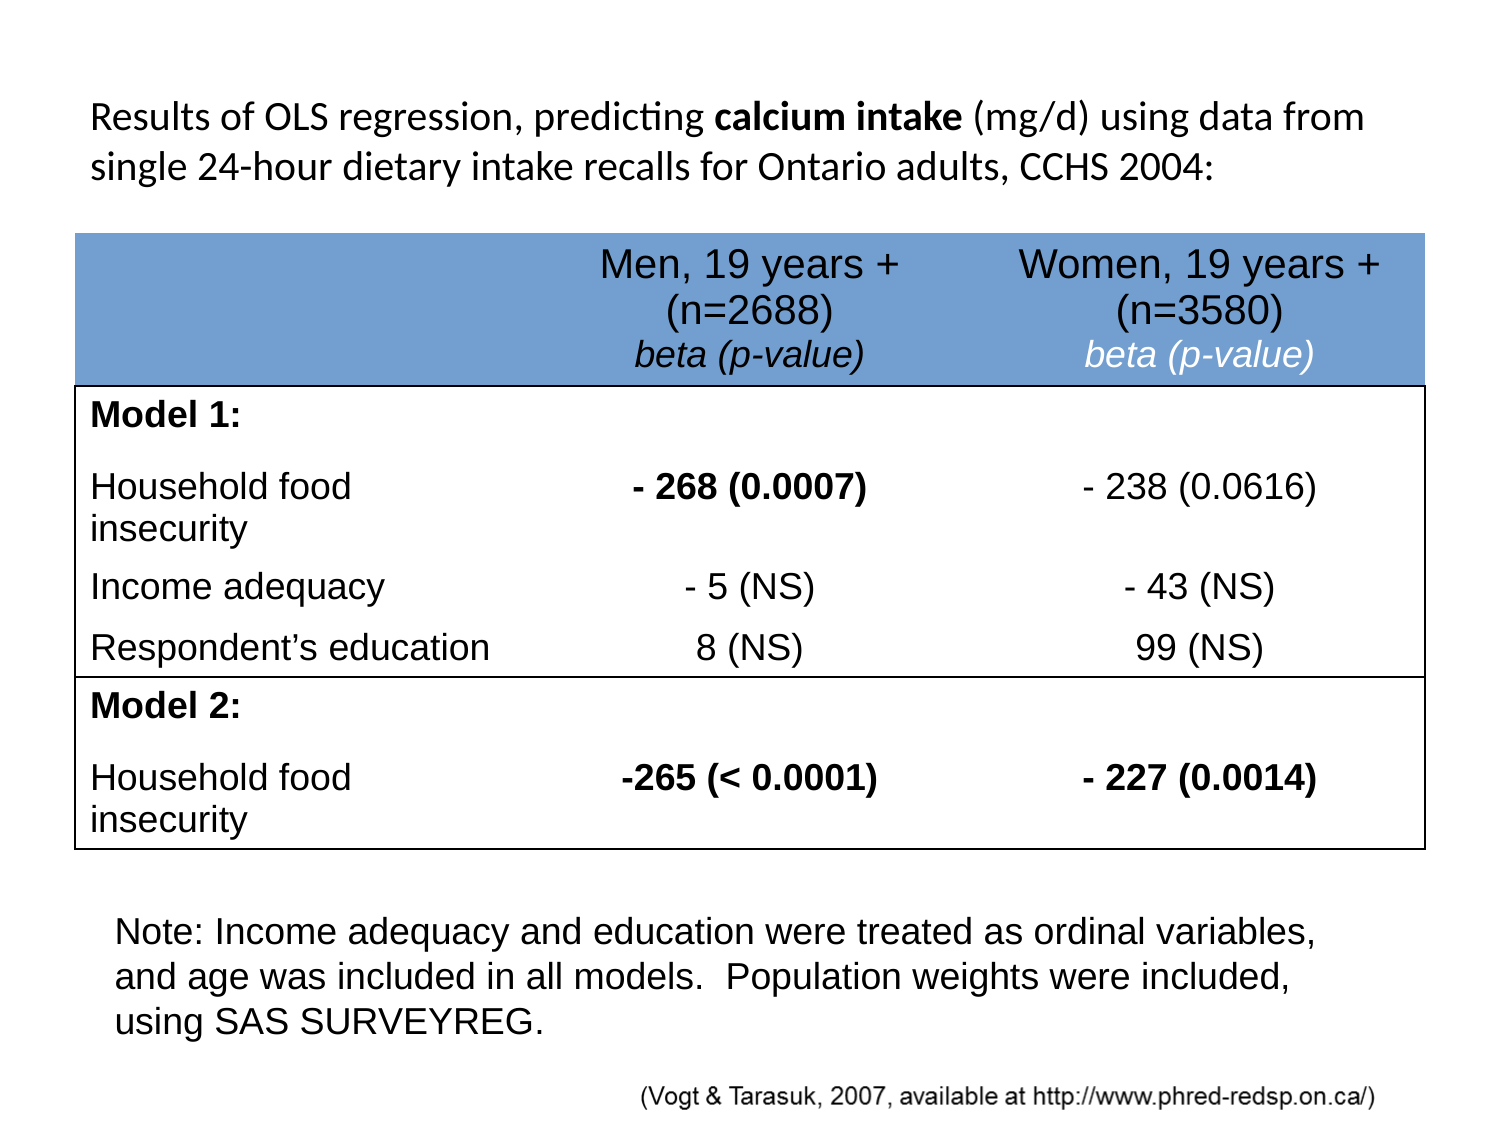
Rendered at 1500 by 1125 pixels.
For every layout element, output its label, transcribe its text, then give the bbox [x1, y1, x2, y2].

table_cell Model 2: [76, 678, 525, 749]
table_cell Household food insecurity [76, 458, 525, 558]
table_cell [525, 678, 975, 749]
table_cell 99 (NS) [975, 619, 1424, 676]
table_cell - 268 (0.0007) [525, 458, 975, 558]
table_header Men, 19 years + (n=2688) beta (p-value) [525, 233, 975, 385]
table_cell Income adequacy [76, 558, 525, 619]
table_cell [975, 387, 1424, 458]
title Results of OLS regression, predicting calcium intake (mg/d) using data from single 24-hour dietary intake recalls for Ontario adults, CCHS 2004: [75, 45, 1425, 233]
table_cell Household food insecurity [76, 749, 525, 848]
text_box Note: Income adequacy and education were treated as ordinal variables, and age was included in all models. Population weights were included, using SAS SURVEYREG. [99, 899, 1375, 1050]
table_cell - 227 (0.0014) [975, 749, 1424, 848]
table_cell - 238 (0.0616) [975, 458, 1424, 558]
table_cell - 43 (NS) [975, 558, 1424, 619]
table_header [75, 233, 525, 385]
table_header Women, 19 years + (n=3580) beta (p-value) [975, 233, 1425, 385]
table_cell - 5 (NS) [525, 558, 975, 619]
table_cell -265 (< 0.0001) [525, 749, 975, 848]
picture [624, 1071, 1500, 1125]
table_cell [975, 678, 1424, 749]
table_cell [525, 387, 975, 458]
table_cell 8 (NS) [525, 619, 975, 676]
table_cell Respondent’s education [76, 619, 525, 676]
table_cell Model 1: [76, 387, 525, 458]
